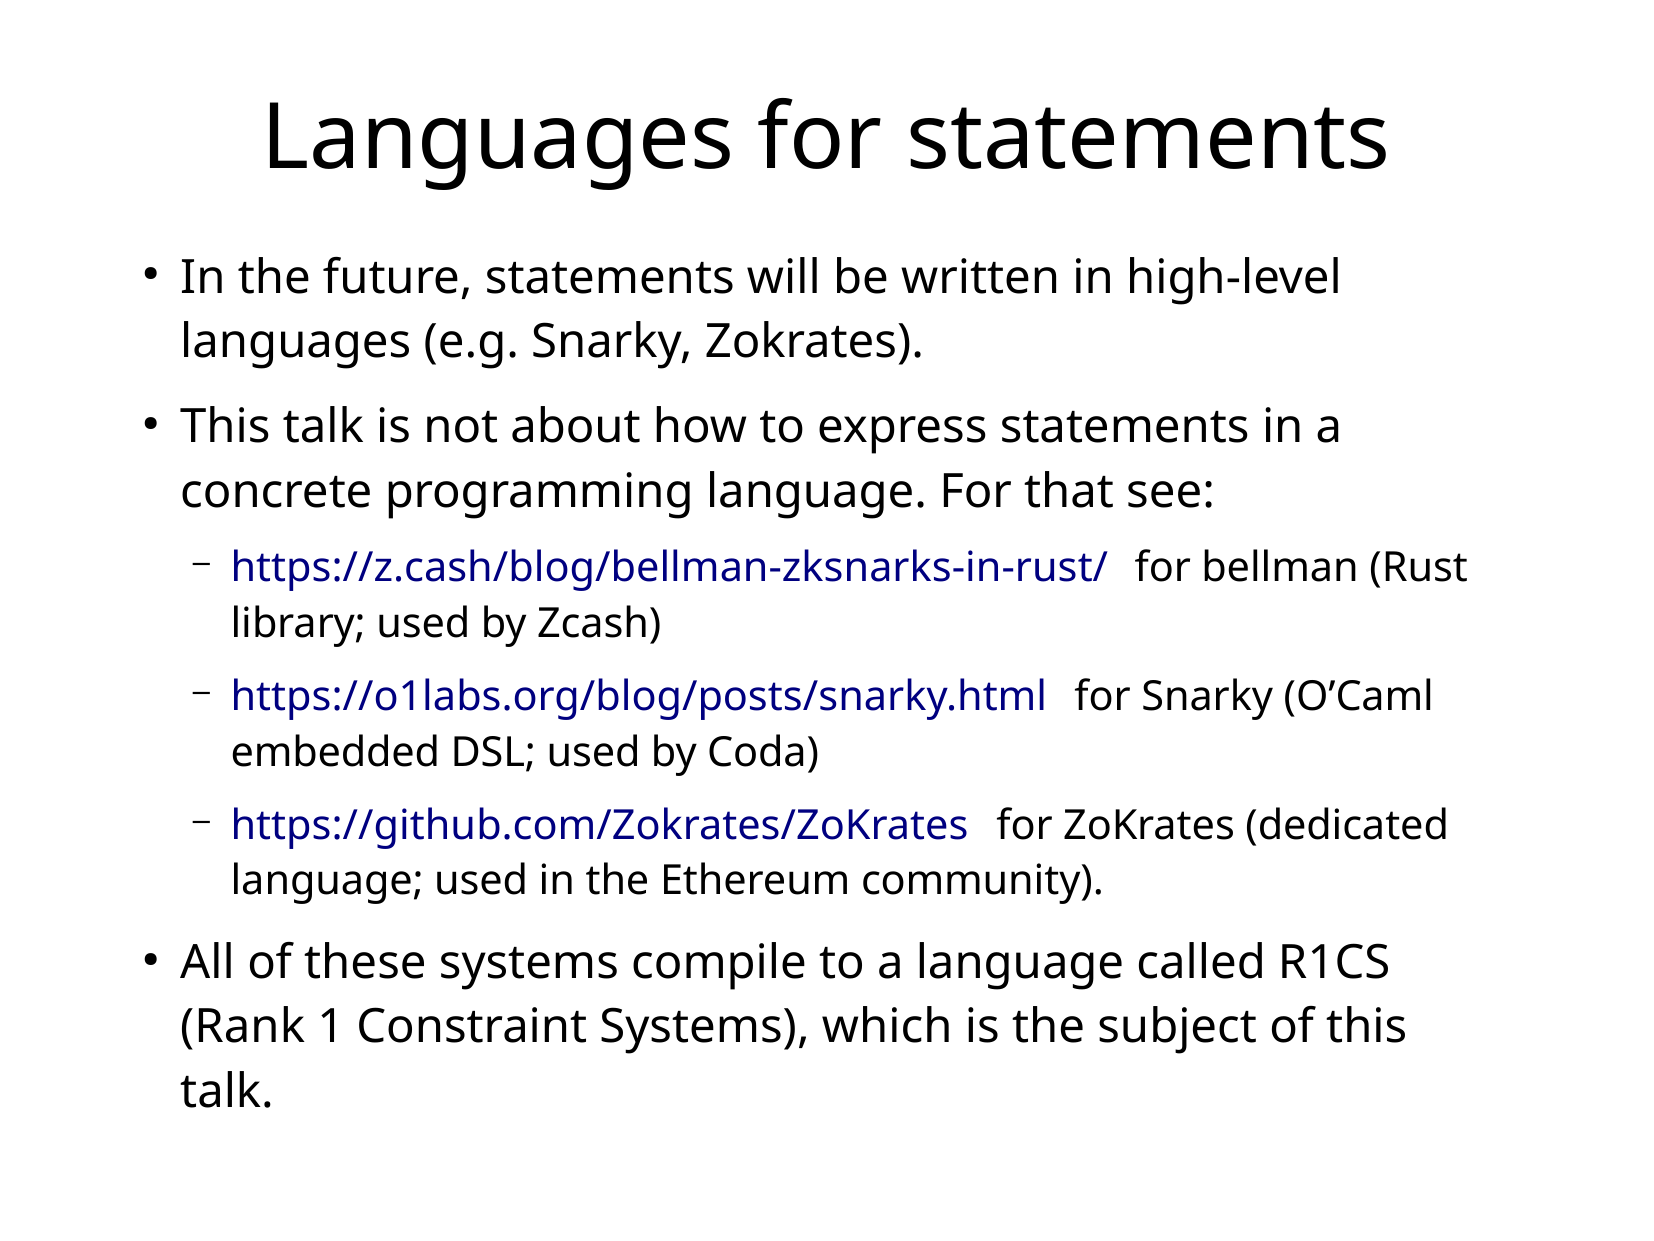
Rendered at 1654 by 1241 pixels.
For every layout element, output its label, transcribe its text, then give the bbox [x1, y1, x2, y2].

list In the future, statements will be written in high-level languages (e.g. Snarky, Zokrates). This talk is not about how to express statements in a concrete programming language. For that see: https://z.cash/blog/bellman-zksnarks-in-rust/ for bellman (Rust library; used by Zcash) https://o1labs.org/blog/posts/snarky.html for Snarky (O’Caml embedded DSL; used by Coda) https://github.com/Zokrates/ZoKrates for ZoKrates (dedicated language; used in the Ethereum community). All of these systems compile to a language called R1CS (Rank 1 Constraint Systems), which is the subject of this talk. [129, 242, 1512, 1123]
title Languages for statements [82, 29, 1571, 237]
